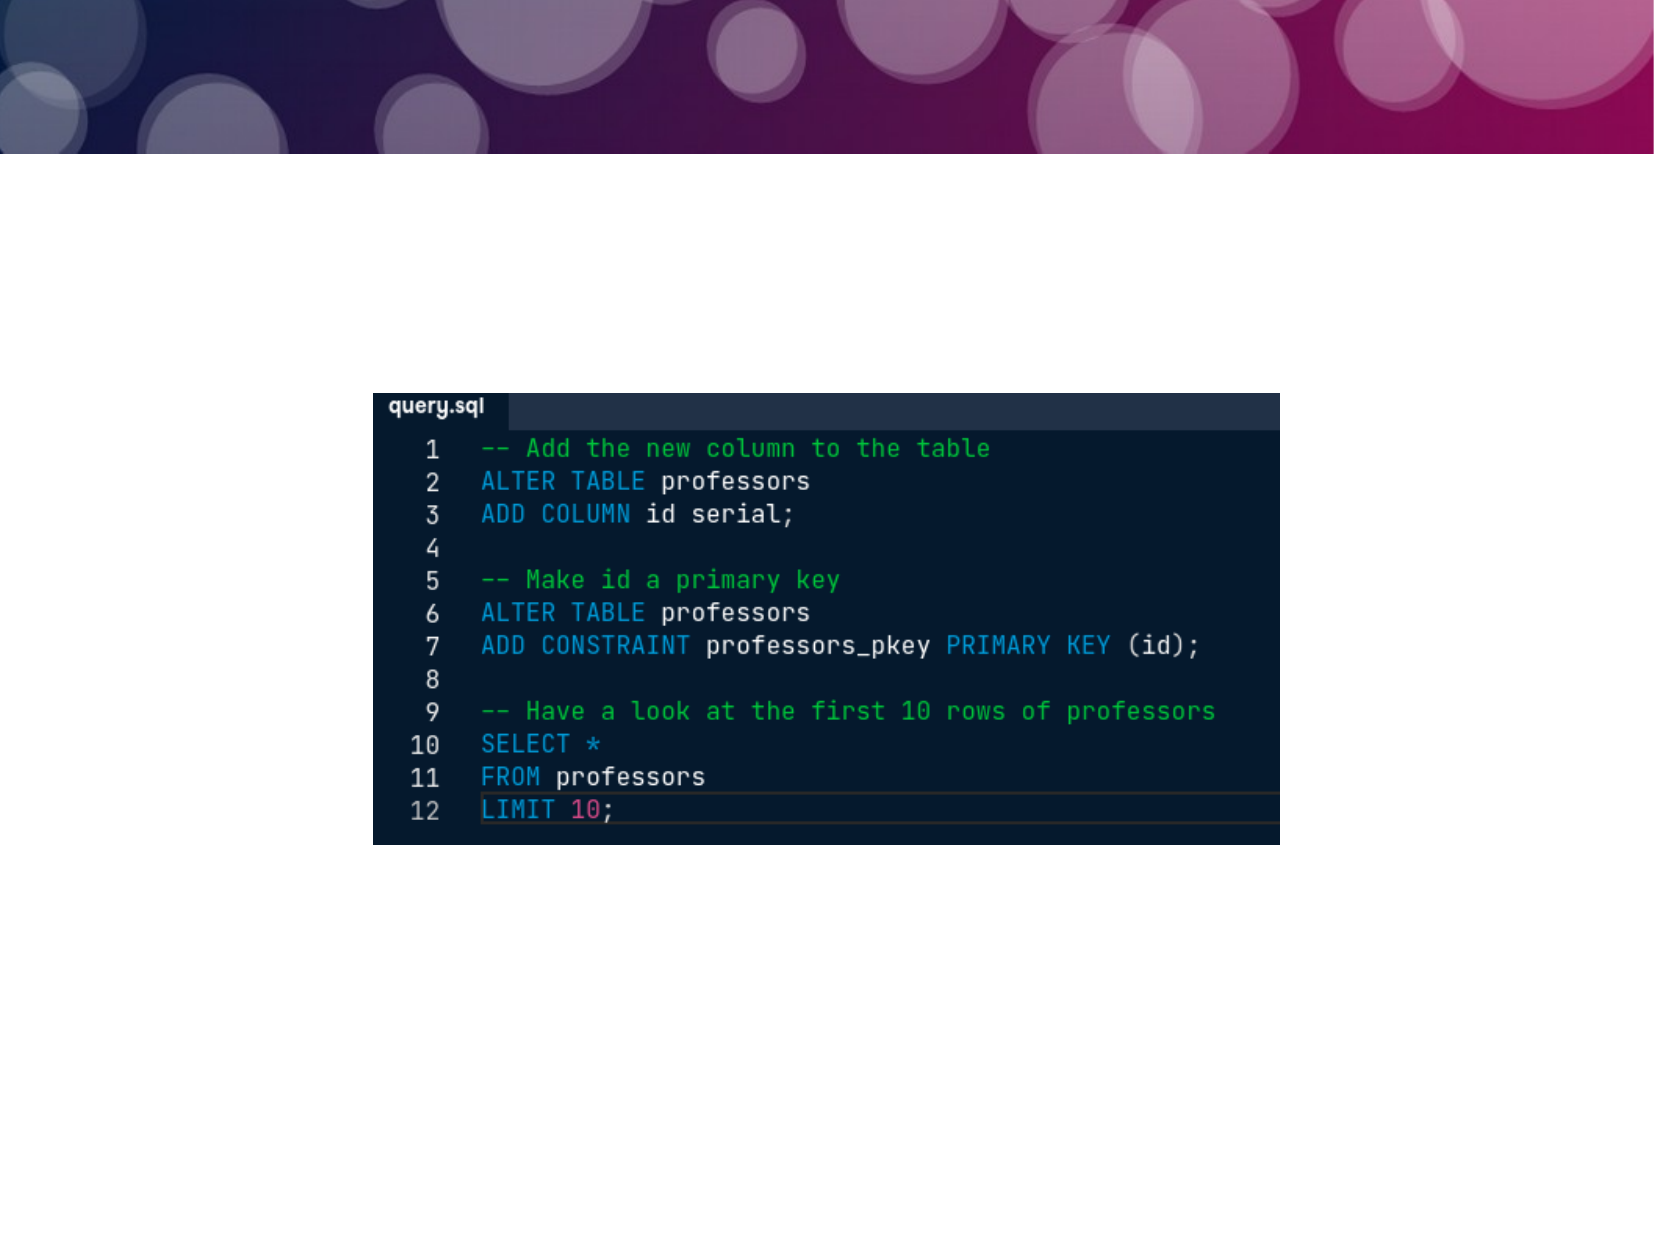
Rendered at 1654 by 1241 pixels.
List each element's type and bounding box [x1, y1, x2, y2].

picture [373, 393, 1280, 845]
